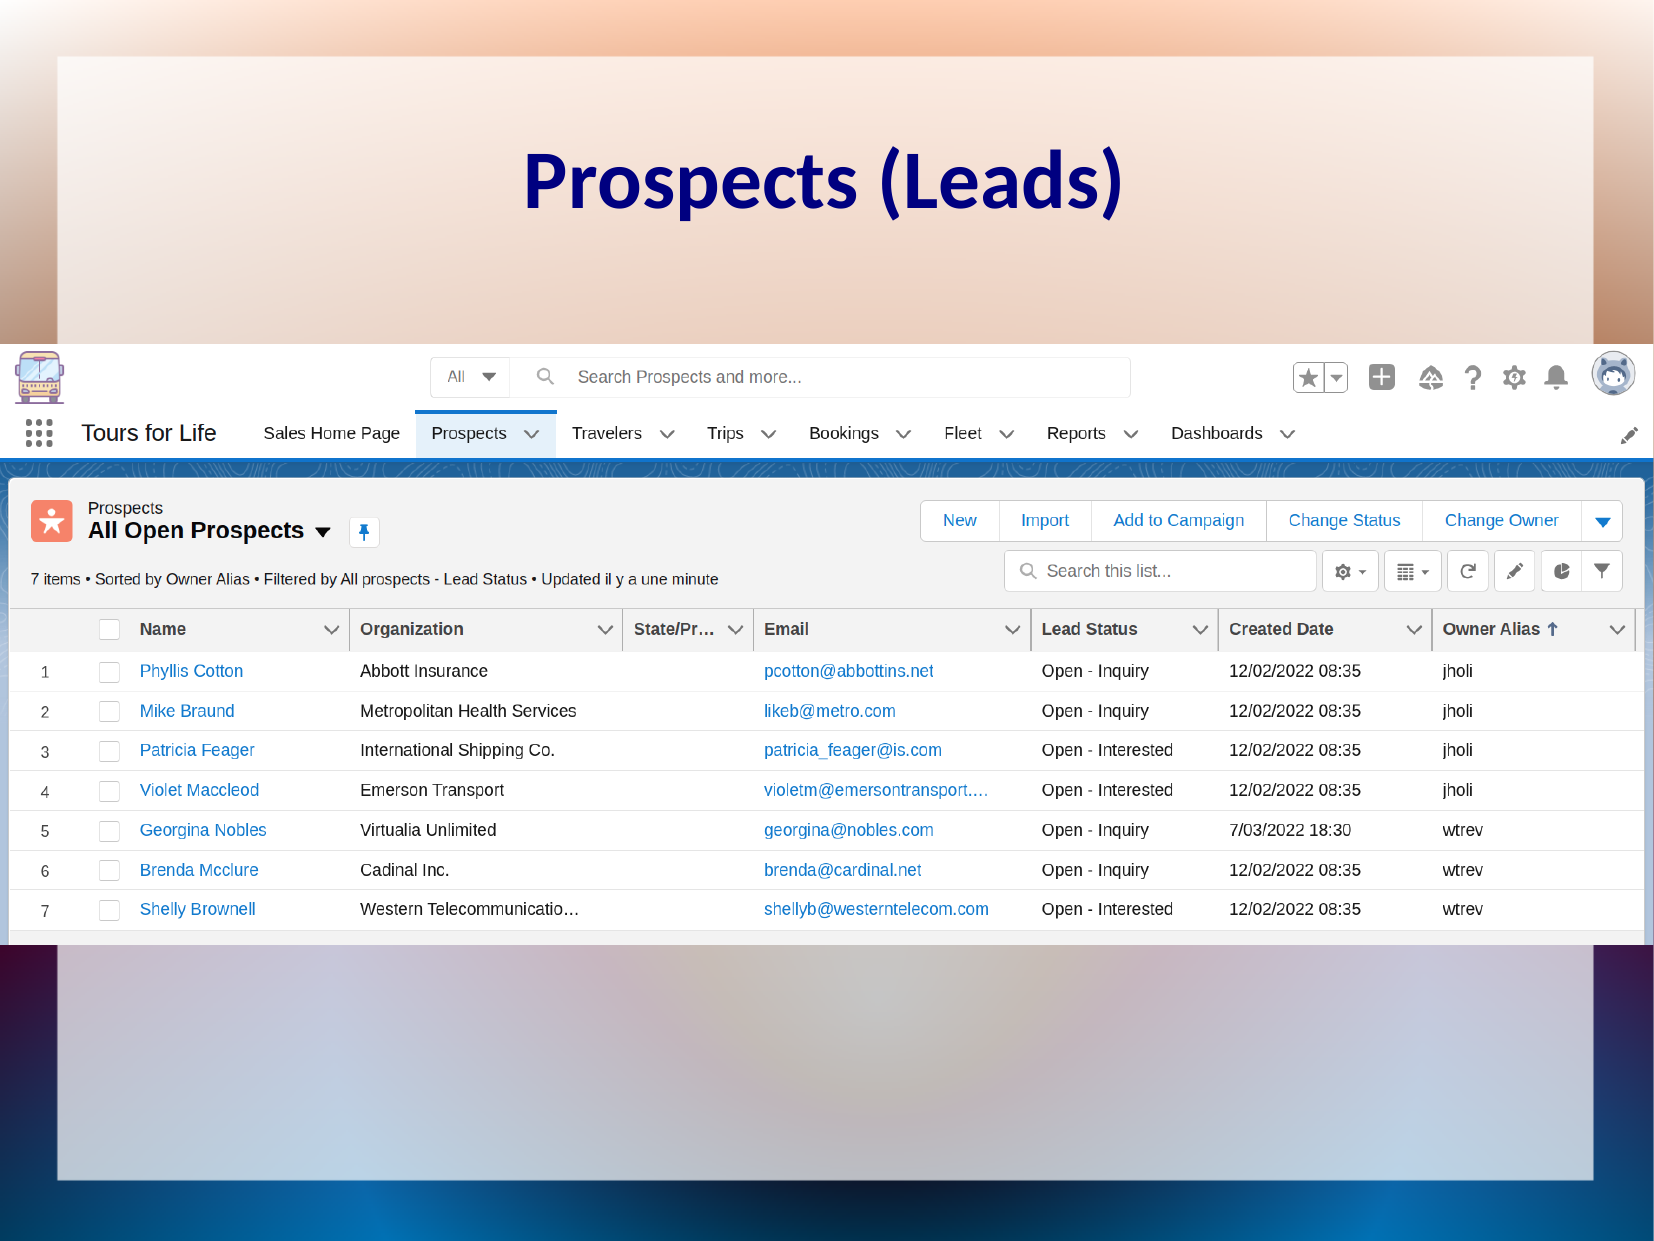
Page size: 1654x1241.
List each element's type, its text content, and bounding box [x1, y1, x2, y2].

picture [0, 0, 1654, 1241]
title Prospects (Leads) [80, 83, 1570, 291]
